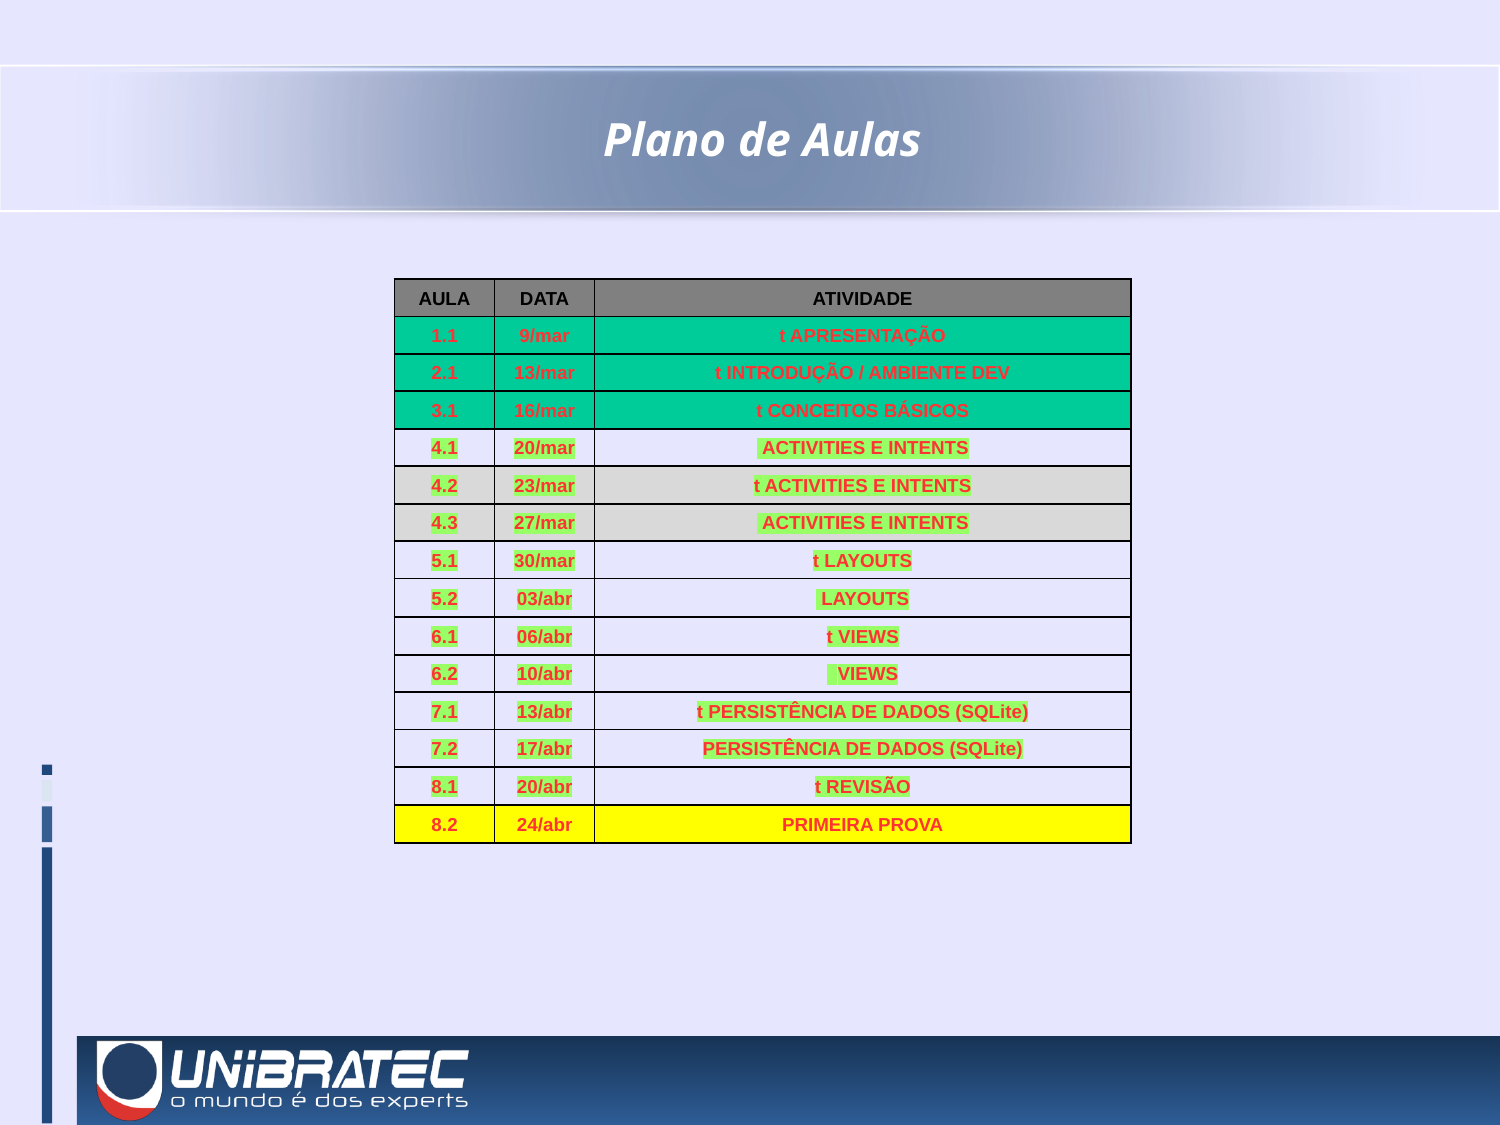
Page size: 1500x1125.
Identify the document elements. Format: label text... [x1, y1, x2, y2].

table_cell ACTIVITIES E INTENTS [595, 430, 1130, 465]
table_header AULA [395, 280, 494, 316]
table_cell 4.3 [395, 505, 494, 540]
table_cell t PERSISTÊNCIA DE DADOS (SQLite) [595, 693, 1130, 729]
table_cell 03/abr [495, 579, 594, 616]
table_cell 06/abr [495, 618, 594, 654]
table_cell t REVISÃO [595, 768, 1130, 804]
table_cell PRIMEIRA PROVA [595, 806, 1130, 842]
text_box Plano de Aulas [194, 102, 1331, 173]
table_cell 5.2 [395, 579, 494, 616]
table_cell 4.1 [395, 430, 494, 465]
table_cell 6.2 [395, 656, 494, 691]
table_cell 23/mar [495, 467, 594, 503]
table_cell VIEWS [595, 656, 1130, 691]
table_cell 13/abr [495, 693, 594, 729]
table_cell 1.1 [395, 317, 494, 353]
table_cell t INTRODUÇÃO / AMBIENTE DEV [595, 355, 1130, 390]
picture [96, 1040, 469, 1121]
table_cell t APRESENTAÇÃO [595, 317, 1130, 353]
table_cell t VIEWS [595, 618, 1130, 654]
picture [0, 58, 1500, 227]
table_cell 2.1 [395, 355, 494, 390]
table_cell ACTIVITIES E INTENTS [595, 505, 1130, 540]
table_cell 9/mar [495, 317, 594, 353]
table_cell 4.2 [395, 467, 494, 503]
table_cell 13/mar [495, 355, 594, 390]
table_cell 8.1 [395, 768, 494, 804]
table_cell 16/mar [495, 392, 594, 428]
table_header ATIVIDADE [595, 280, 1130, 316]
table_cell 7.2 [395, 730, 494, 766]
table_cell 30/mar [495, 542, 594, 578]
table_cell 17/abr [495, 730, 594, 766]
table_cell 5.1 [395, 542, 494, 578]
table_cell 20/mar [495, 430, 594, 465]
table_cell 3.1 [395, 392, 494, 428]
table_cell 10/abr [495, 656, 594, 691]
table_cell 24/abr [495, 806, 594, 842]
table_cell t ACTIVITIES E INTENTS [595, 467, 1130, 503]
table_cell 8.2 [395, 806, 494, 842]
table_cell PERSISTÊNCIA DE DADOS (SQLite) [595, 730, 1130, 766]
table_cell 6.1 [395, 618, 494, 654]
table_header DATA [495, 280, 594, 316]
table_cell t CONCEITOS BÁSICOS [595, 392, 1130, 428]
table_cell 27/mar [495, 505, 594, 540]
table_cell t LAYOUTS [595, 542, 1130, 578]
table_cell LAYOUTS [595, 579, 1130, 616]
table_cell 7.1 [395, 693, 494, 729]
table_cell 20/abr [495, 768, 594, 804]
